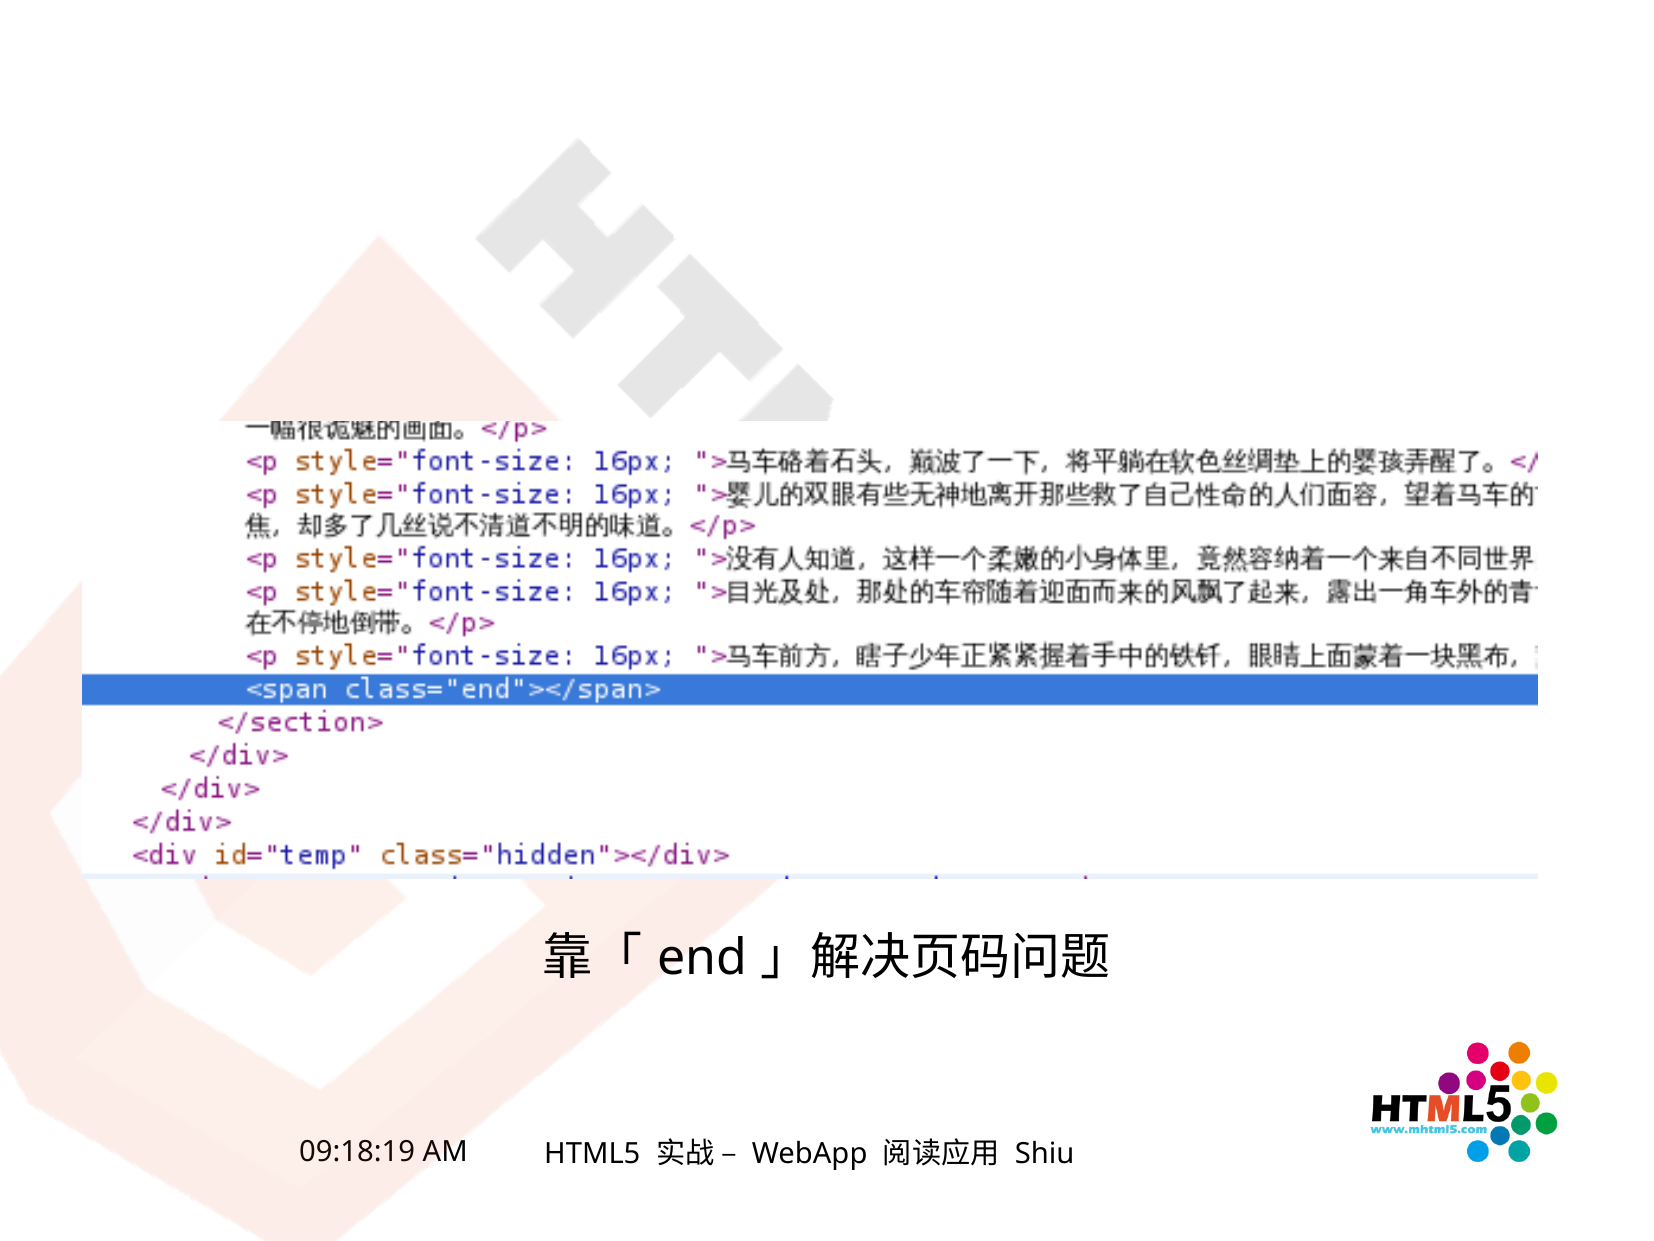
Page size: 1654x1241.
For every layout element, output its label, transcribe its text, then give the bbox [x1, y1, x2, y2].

picture [1352, 1021, 1572, 1182]
text_box 靠「end」解决页码问题 [472, 909, 1182, 1016]
picture [0, 0, 1538, 1241]
